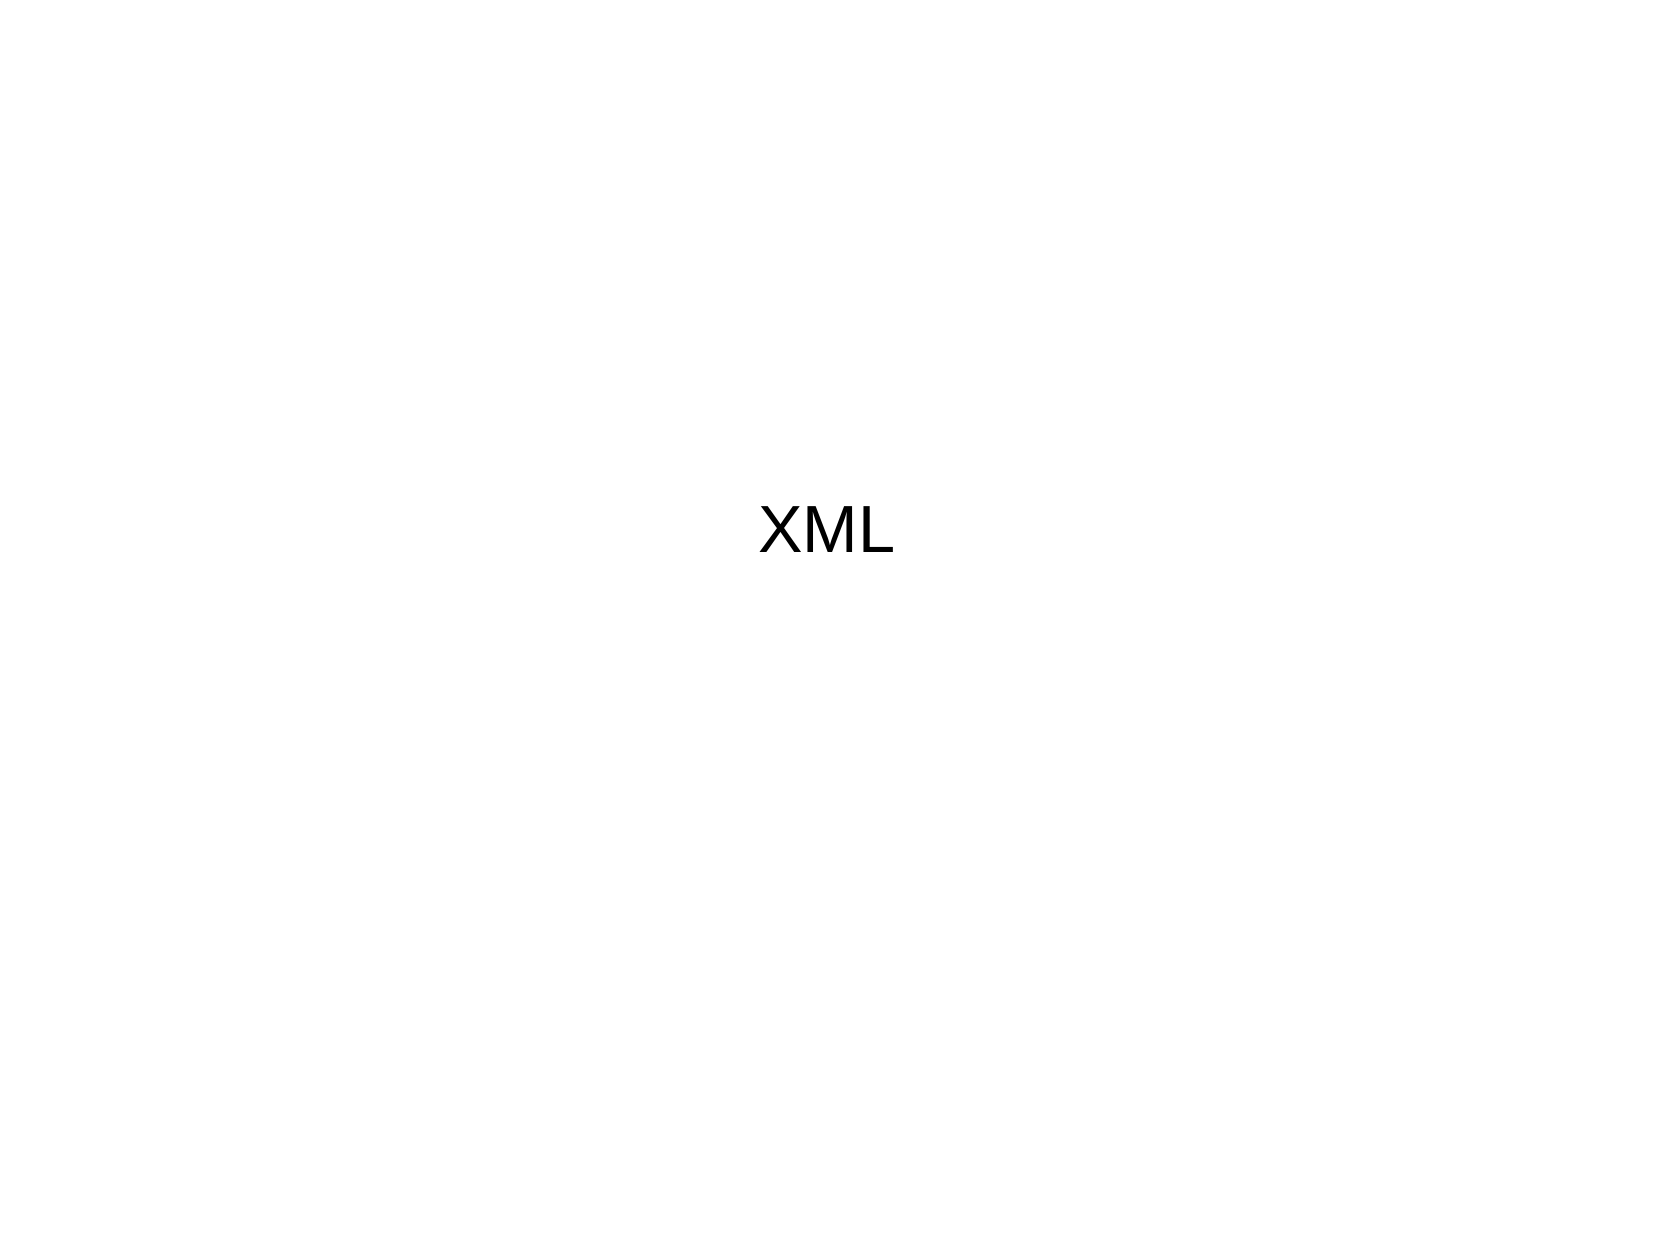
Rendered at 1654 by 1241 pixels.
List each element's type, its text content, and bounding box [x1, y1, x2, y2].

subtitle XML [82, 49, 1571, 1010]
